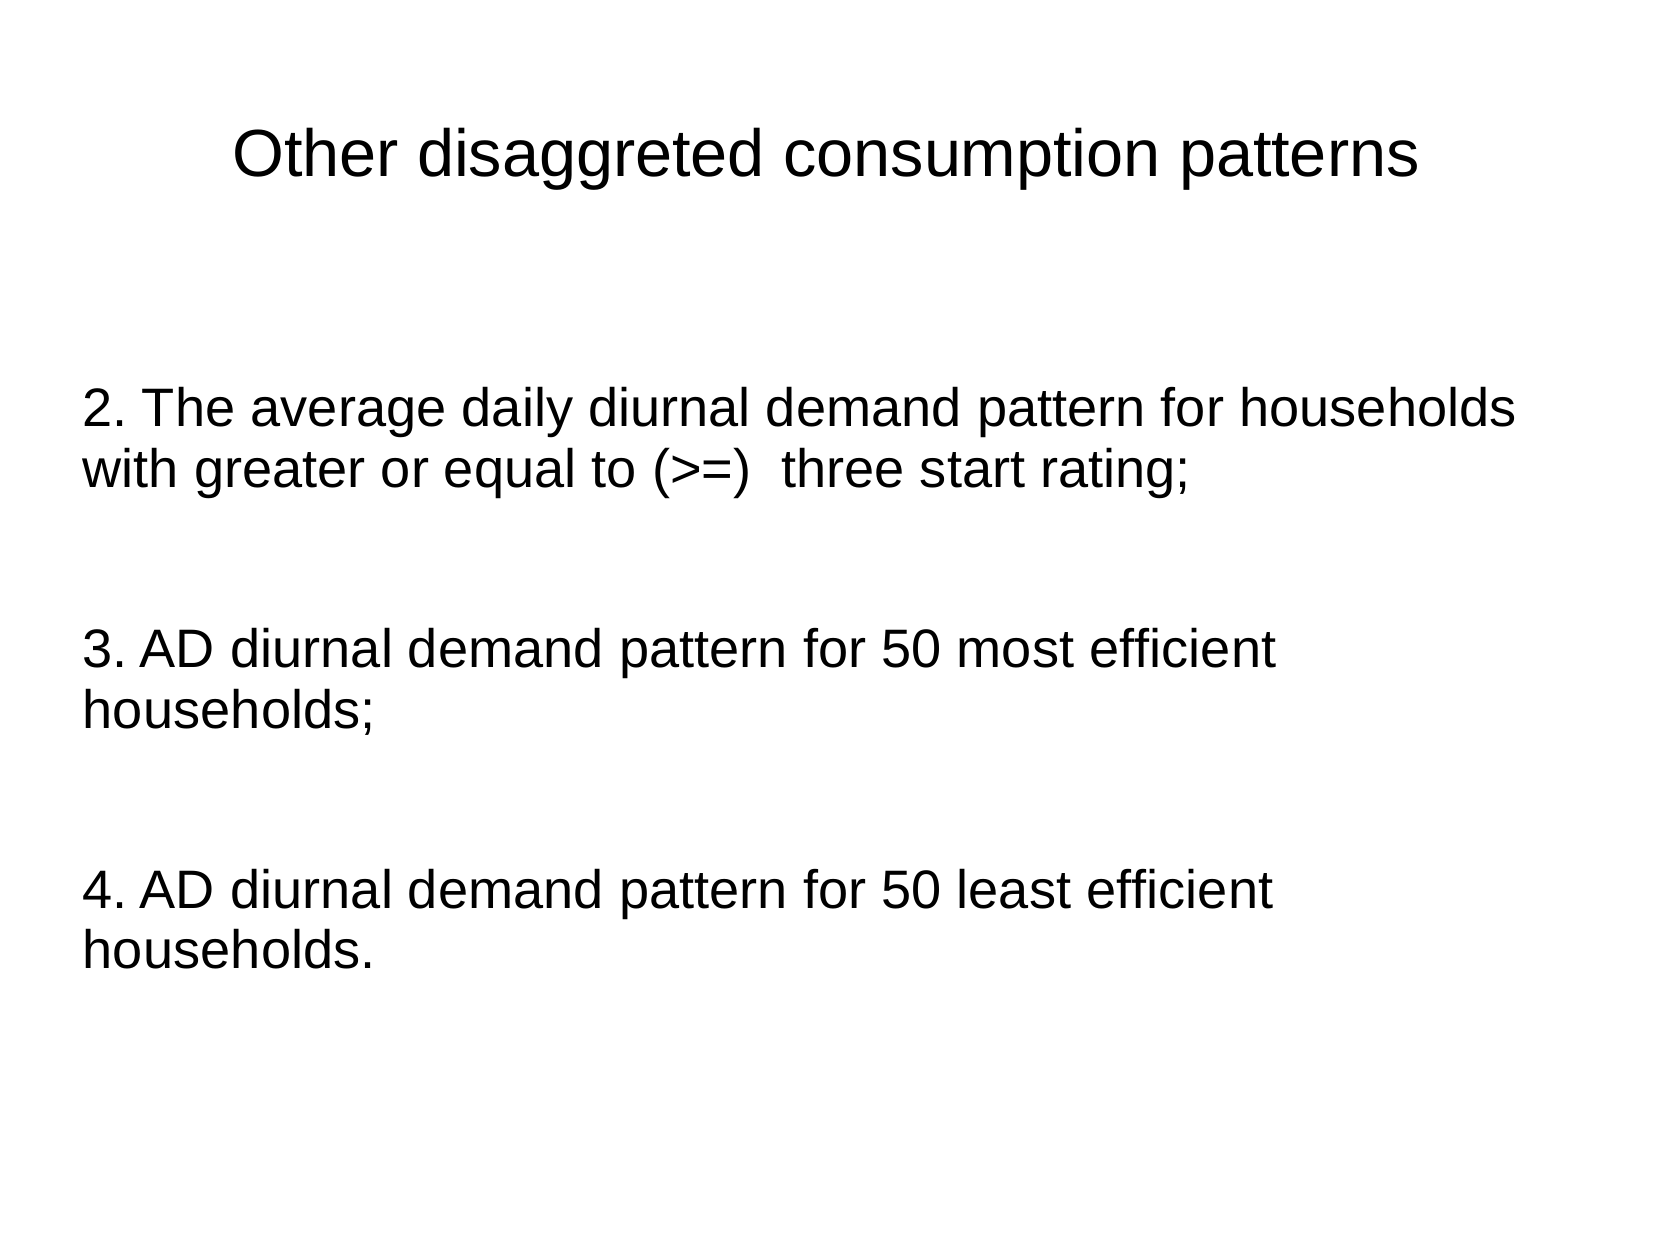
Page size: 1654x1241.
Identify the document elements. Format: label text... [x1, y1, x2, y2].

list 2. The average daily diurnal demand pattern for households with greater or equal to (>=) three start rating; 3. AD diurnal demand pattern for 50 most efﬁcient households; 4. AD diurnal demand pattern for 50 least efﬁcient households. [82, 377, 1538, 1098]
title Other disaggreted consumption patterns [82, 49, 1571, 257]
